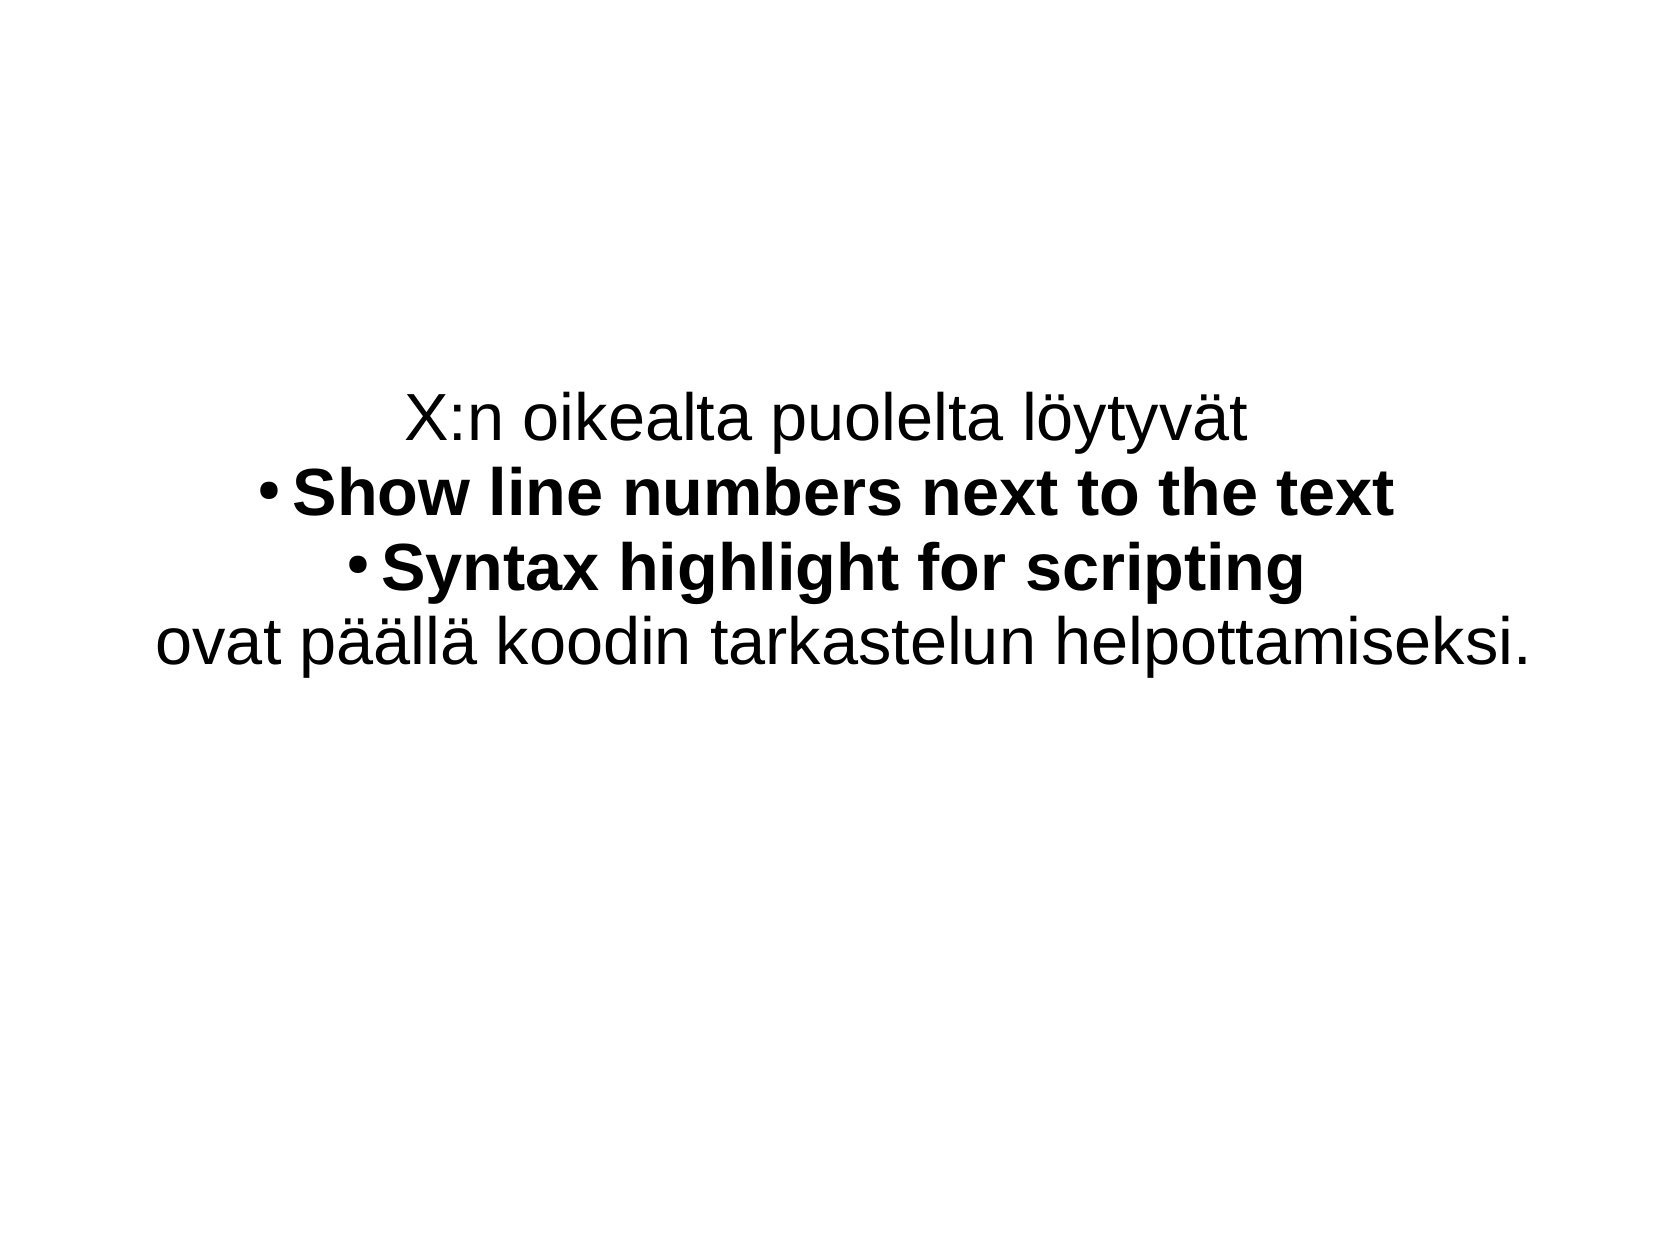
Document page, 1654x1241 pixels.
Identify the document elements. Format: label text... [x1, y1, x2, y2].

subtitle X:n oikealta puolelta löytyvät Show line numbers next to the text Syntax highlight for scripting ovat päällä koodin tarkastelun helpottamiseksi. [82, 49, 1571, 1010]
